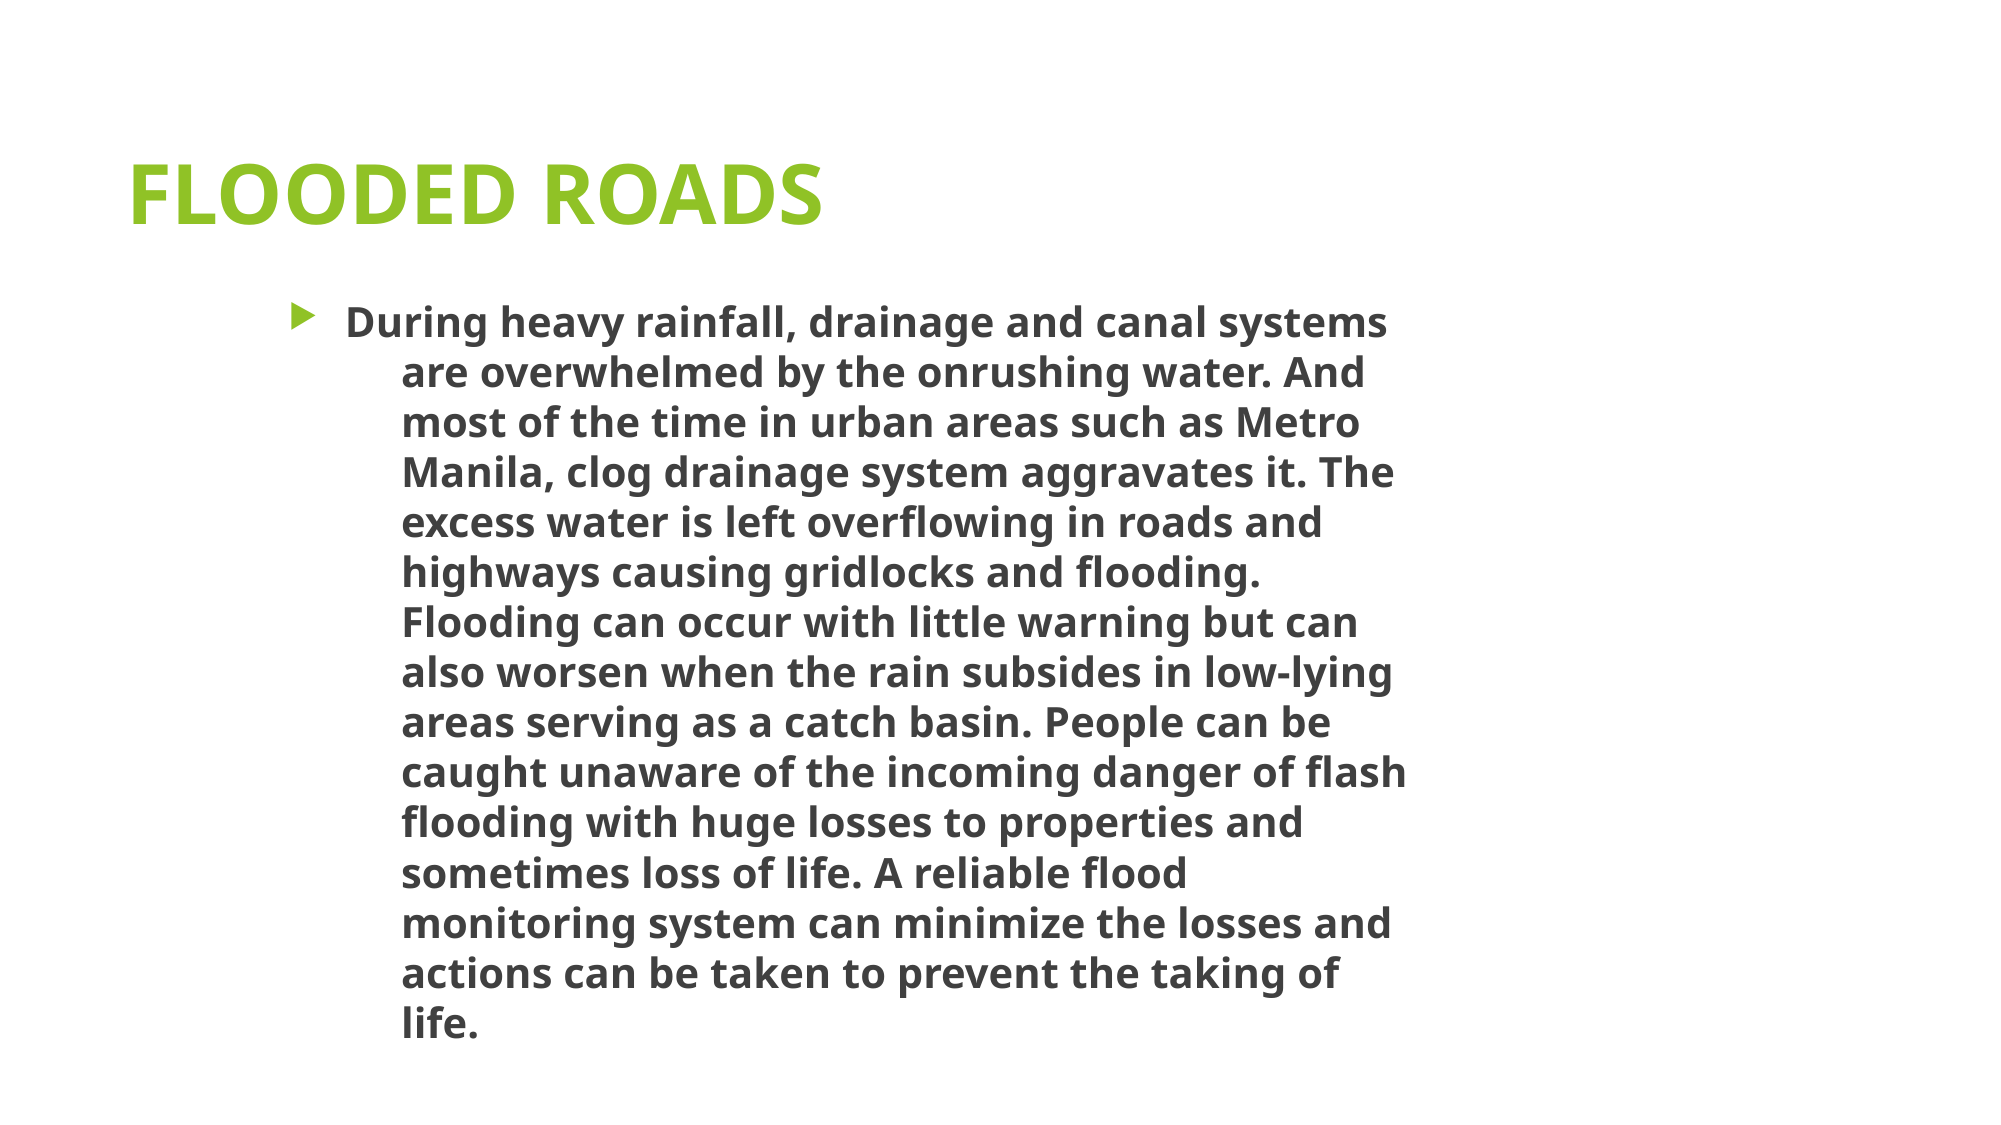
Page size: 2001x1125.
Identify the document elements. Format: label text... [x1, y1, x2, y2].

title FLOODED ROADS [111, 133, 1522, 351]
list During heavy rainfall, drainage and canal systems are overwhelmed by the onrushing water. And most of the time in urban areas such as Metro Manila, clog drainage system aggravates it. The excess water is left overflowing in roads and highways causing gridlocks and flooding. Flooding can occur with little warning but can also worsen when the rain subsides in low-lying areas serving as a catch basin. People can be caught unaware of the incoming danger of flash flooding with huge losses to properties and sometimes loss of life. A reliable flood monitoring system can minimize the losses and actions can be taken to prevent the taking of life. [273, 287, 1434, 1062]
